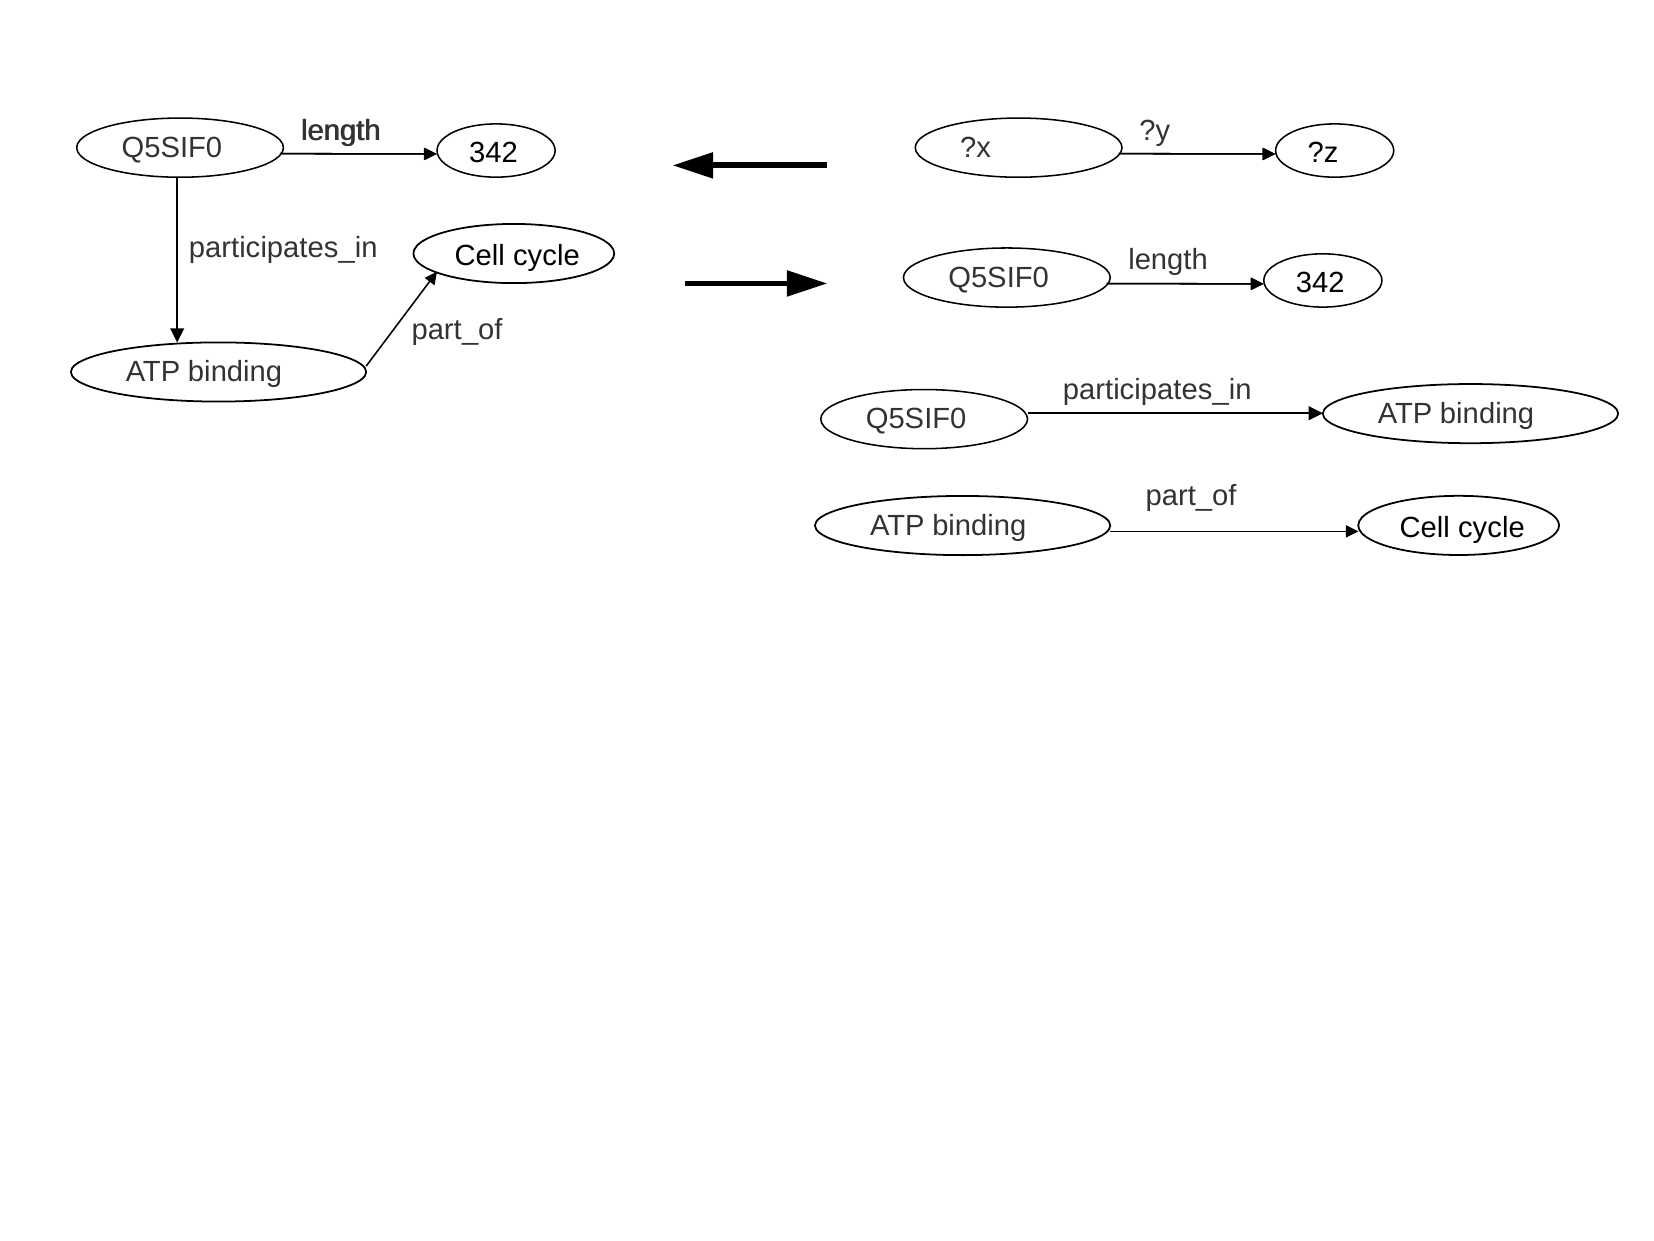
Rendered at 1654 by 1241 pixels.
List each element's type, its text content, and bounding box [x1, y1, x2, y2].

text_box Cell cycle [1358, 495, 1560, 556]
text_box participates_in [1062, 365, 1300, 414]
text_box 342 [437, 154, 555, 178]
text_box length [1128, 235, 1418, 284]
text_box ATP binding [814, 495, 1111, 556]
text_box Q5SIF0 [820, 389, 1028, 449]
text_box length [300, 106, 590, 154]
text_box participates_in [188, 223, 426, 272]
text_box ATP binding [70, 342, 367, 402]
text_box part_of [1145, 471, 1382, 520]
text_box part_of [396, 307, 650, 355]
text_box Q5SIF0 [903, 247, 1111, 308]
text_box ATP binding [1322, 384, 1619, 444]
text_box ?y [1139, 106, 1429, 154]
text_box Q5SIF0 [76, 118, 284, 178]
text_box ?x [915, 118, 1123, 178]
text_box Cell cycle [413, 223, 615, 284]
text_box ?z [1276, 154, 1394, 178]
text_box 342 [1264, 284, 1382, 308]
